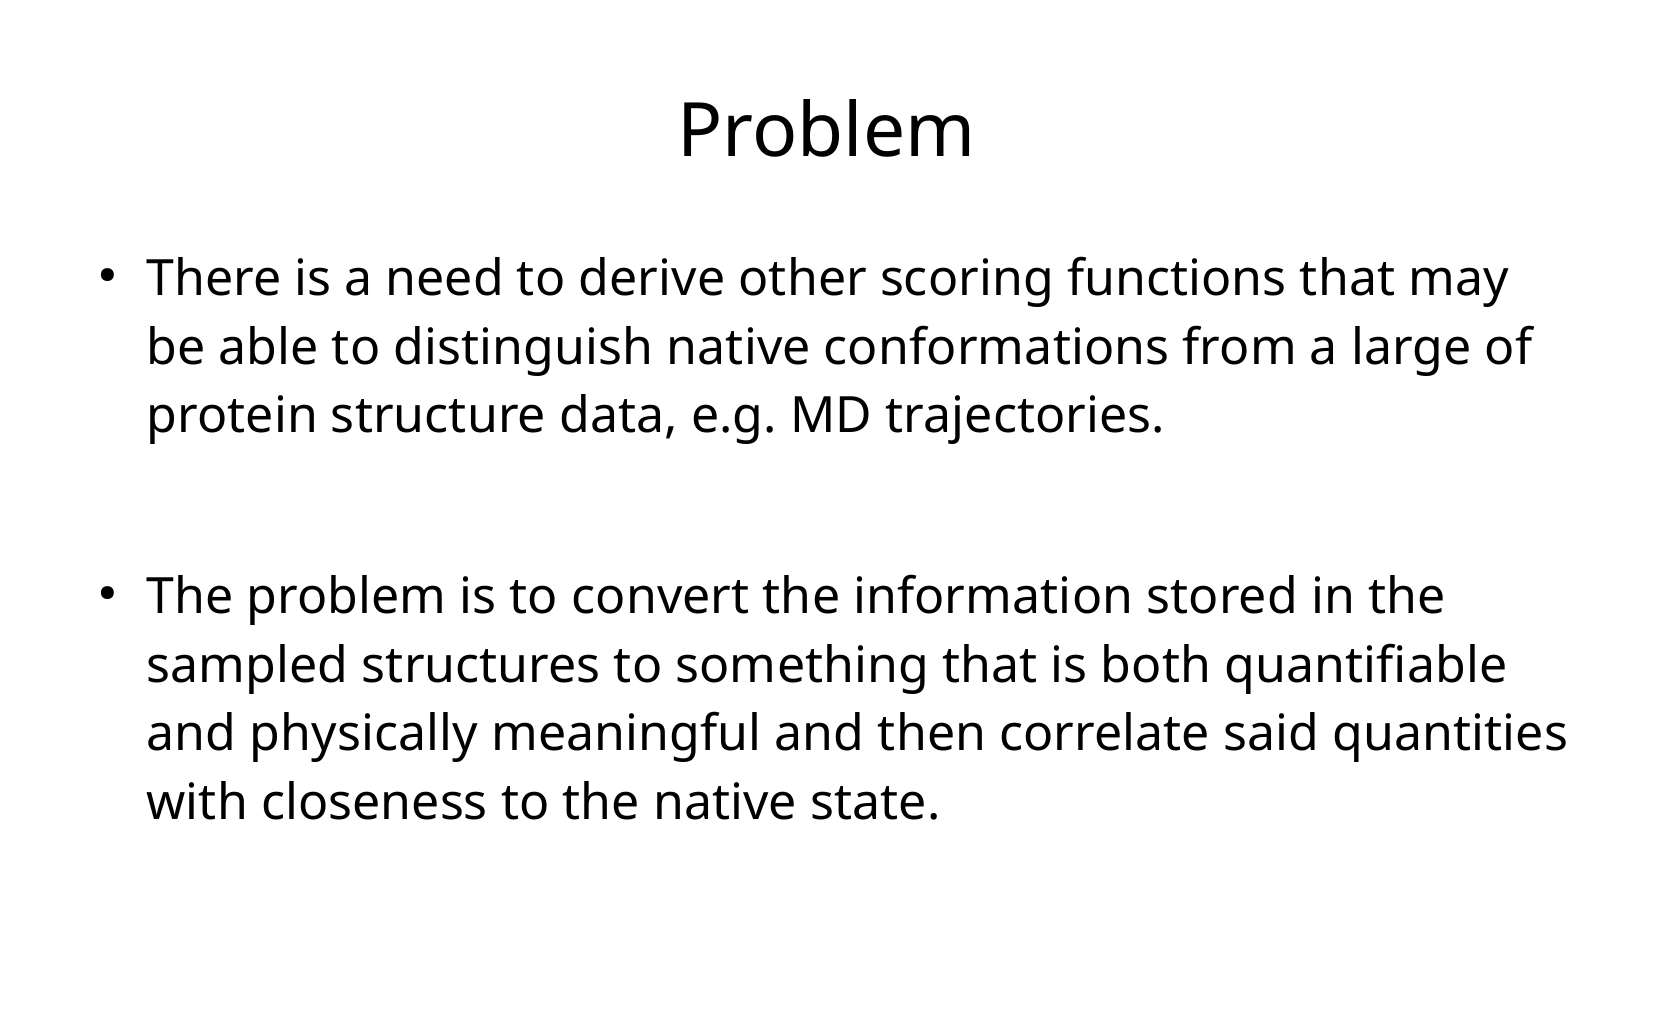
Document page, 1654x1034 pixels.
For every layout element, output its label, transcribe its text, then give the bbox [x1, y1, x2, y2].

title Problem [82, 41, 1571, 214]
list There is a need to derive other scoring functions that may be able to distinguish native conformations from a large of protein structure data, e.g. MD trajectories. The problem is to convert the information stored in the sampled structures to something that is both quantifiable and physically meaningful and then correlate said quantities with closeness to the native state. [82, 241, 1571, 842]
